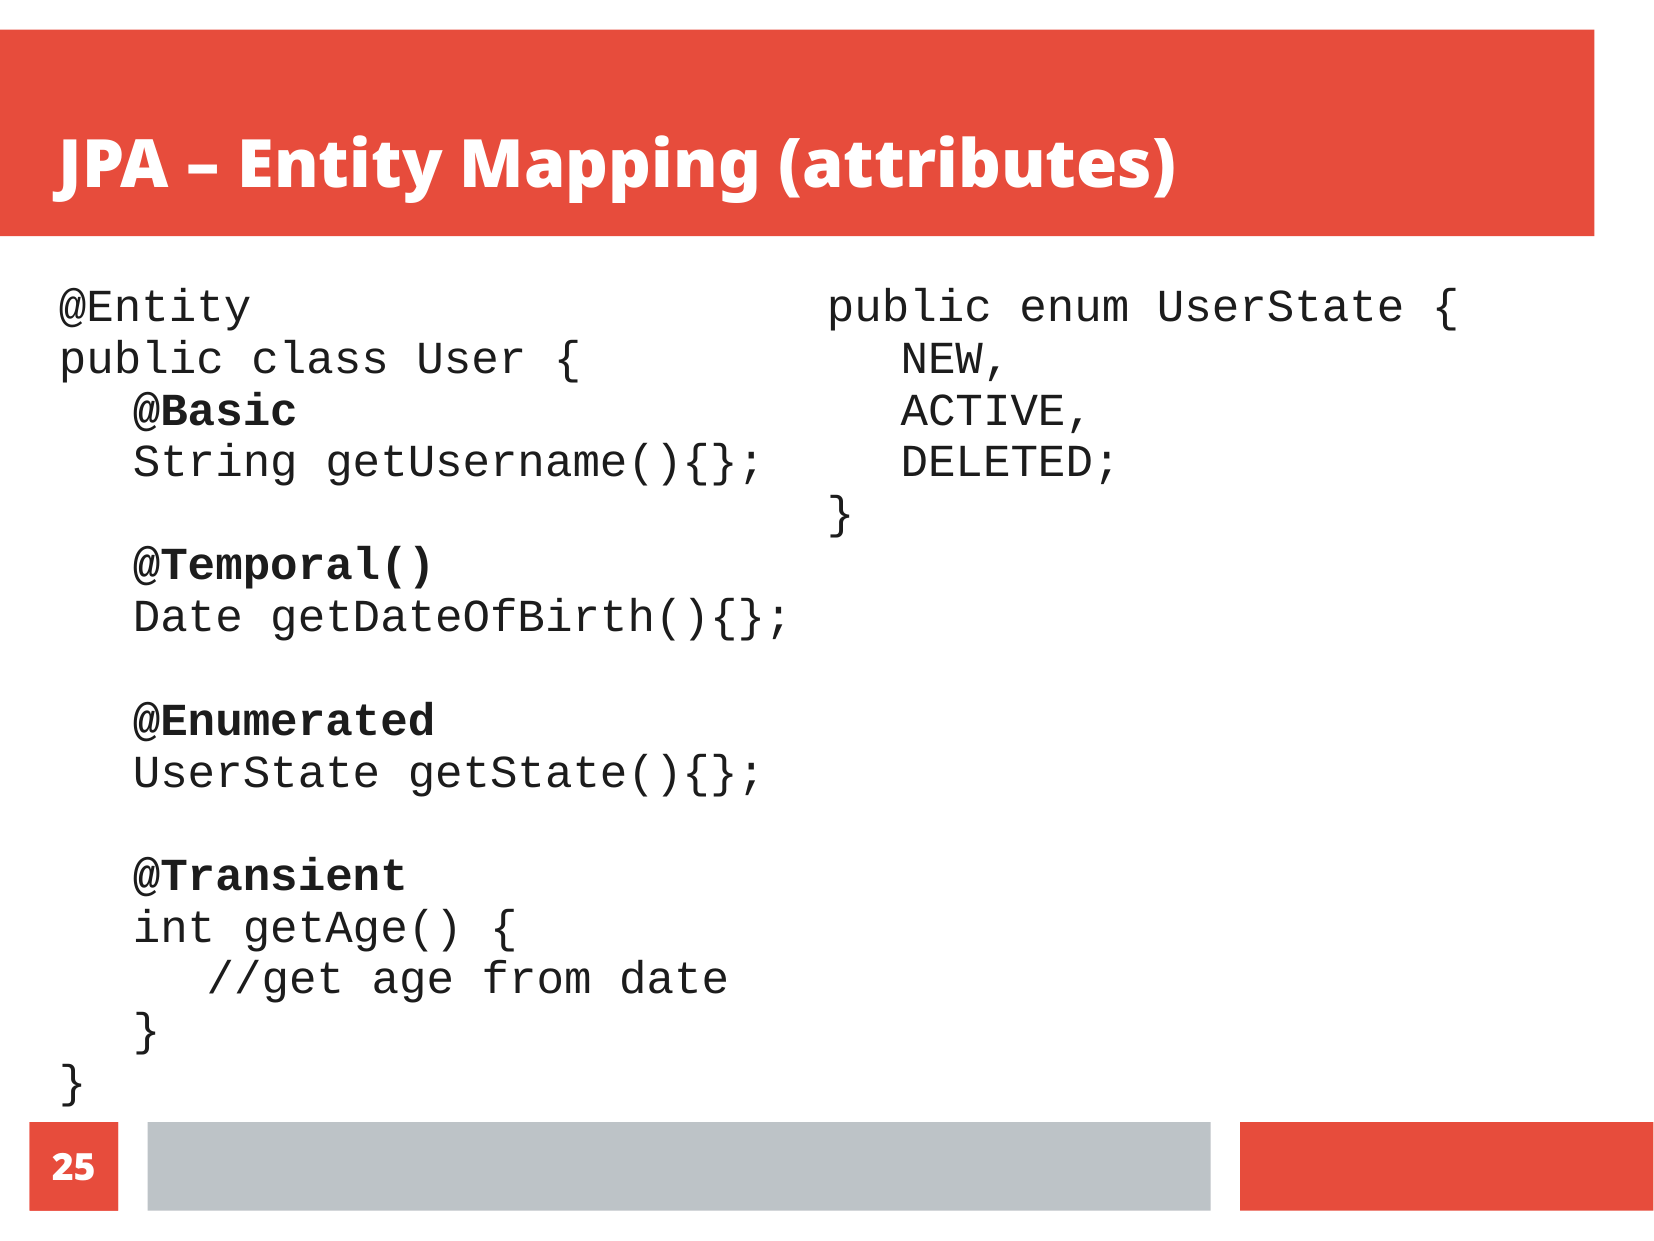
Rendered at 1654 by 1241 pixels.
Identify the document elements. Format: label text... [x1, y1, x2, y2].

title JPA – Entity Mapping (attributes) [59, 59, 1595, 207]
text_box public enum UserState { NEW, ACTIVE, DELETED; } [826, 283, 1583, 1052]
subtitle @Entity public class User { @Basic String getUsername(){}; @Temporal() Date getDateOfBirth(){}; @Enumerated UserState getState(){}; @Transient int getAge() { //get age from date } } [59, 283, 815, 1111]
